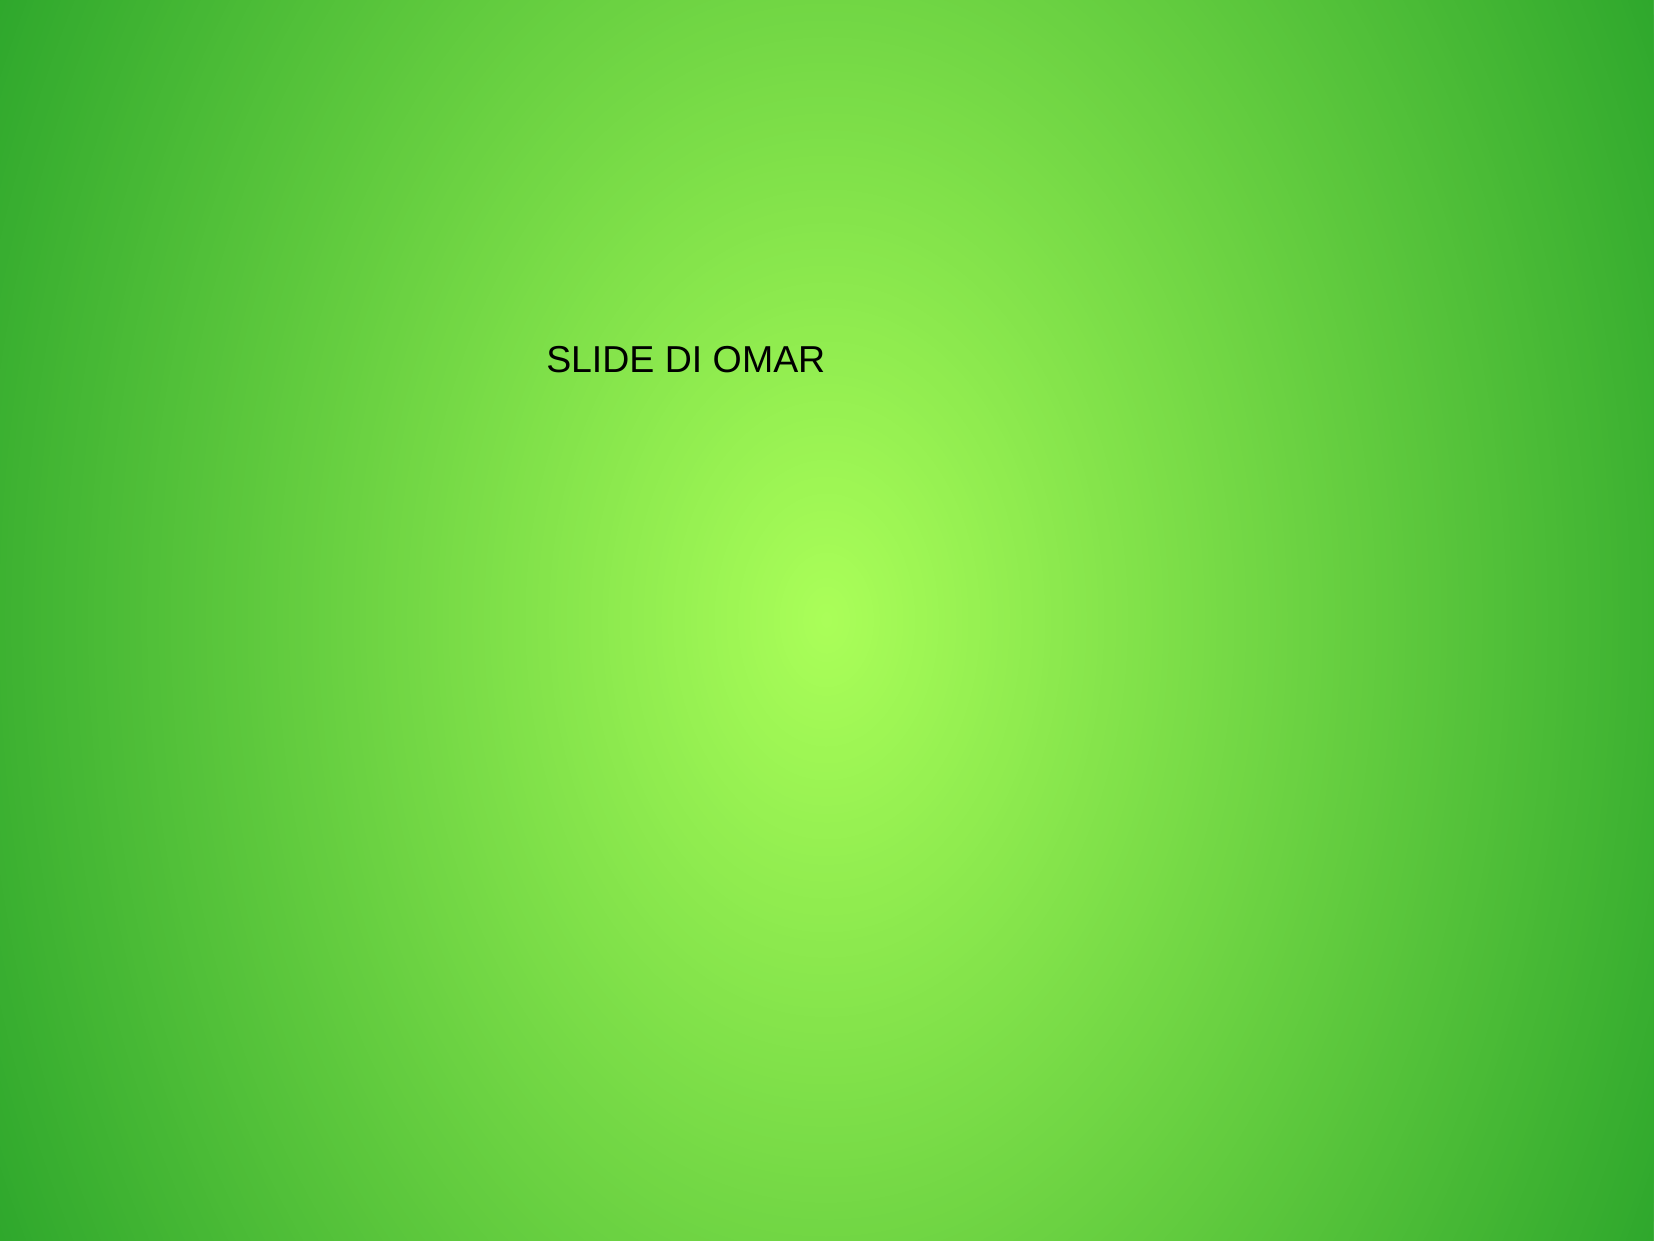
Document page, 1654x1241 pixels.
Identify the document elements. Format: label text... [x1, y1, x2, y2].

text_box SLIDE DI OMAR [531, 330, 851, 388]
